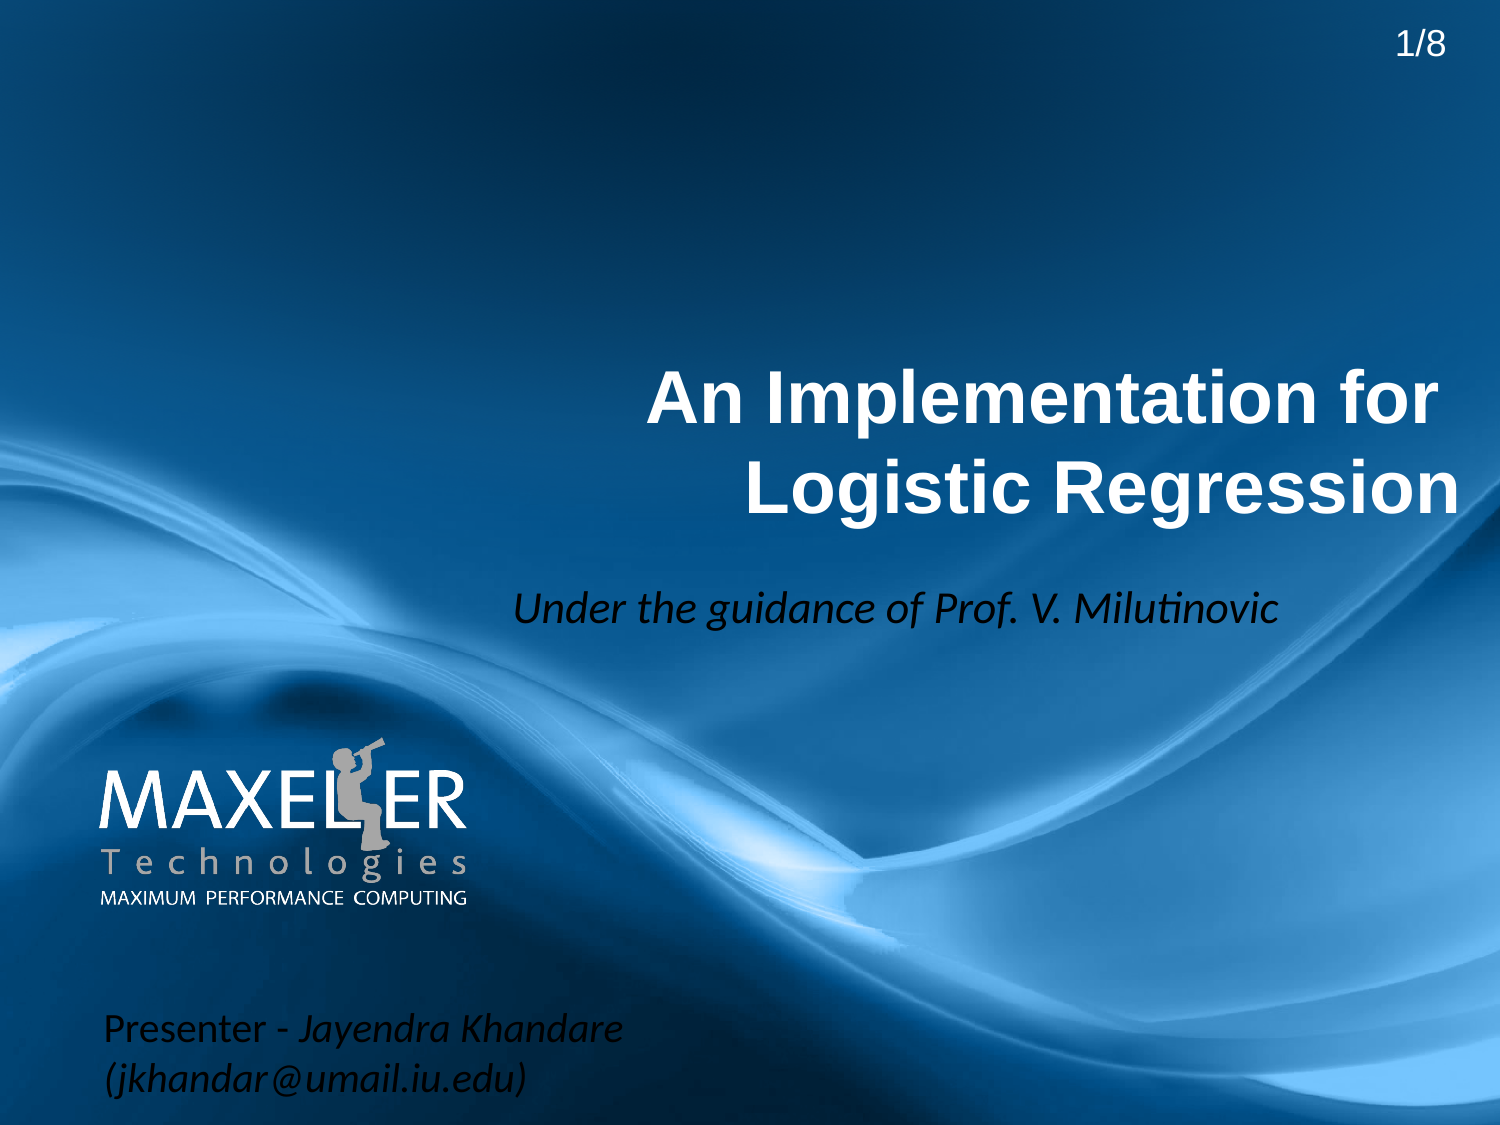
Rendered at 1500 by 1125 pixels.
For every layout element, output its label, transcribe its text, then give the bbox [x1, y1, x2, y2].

text_box Presenter - Jayendra Khandare (jkhandar@umail.iu.edu) [88, 993, 1304, 1080]
picture [0, 0, 1500, 1125]
text_box 1/8 [1380, 15, 1486, 72]
text_box Under the guidance of Prof. V. Milutinovic [497, 570, 1500, 677]
text_box An Implementation for Logistic Regression [242, 267, 1477, 610]
